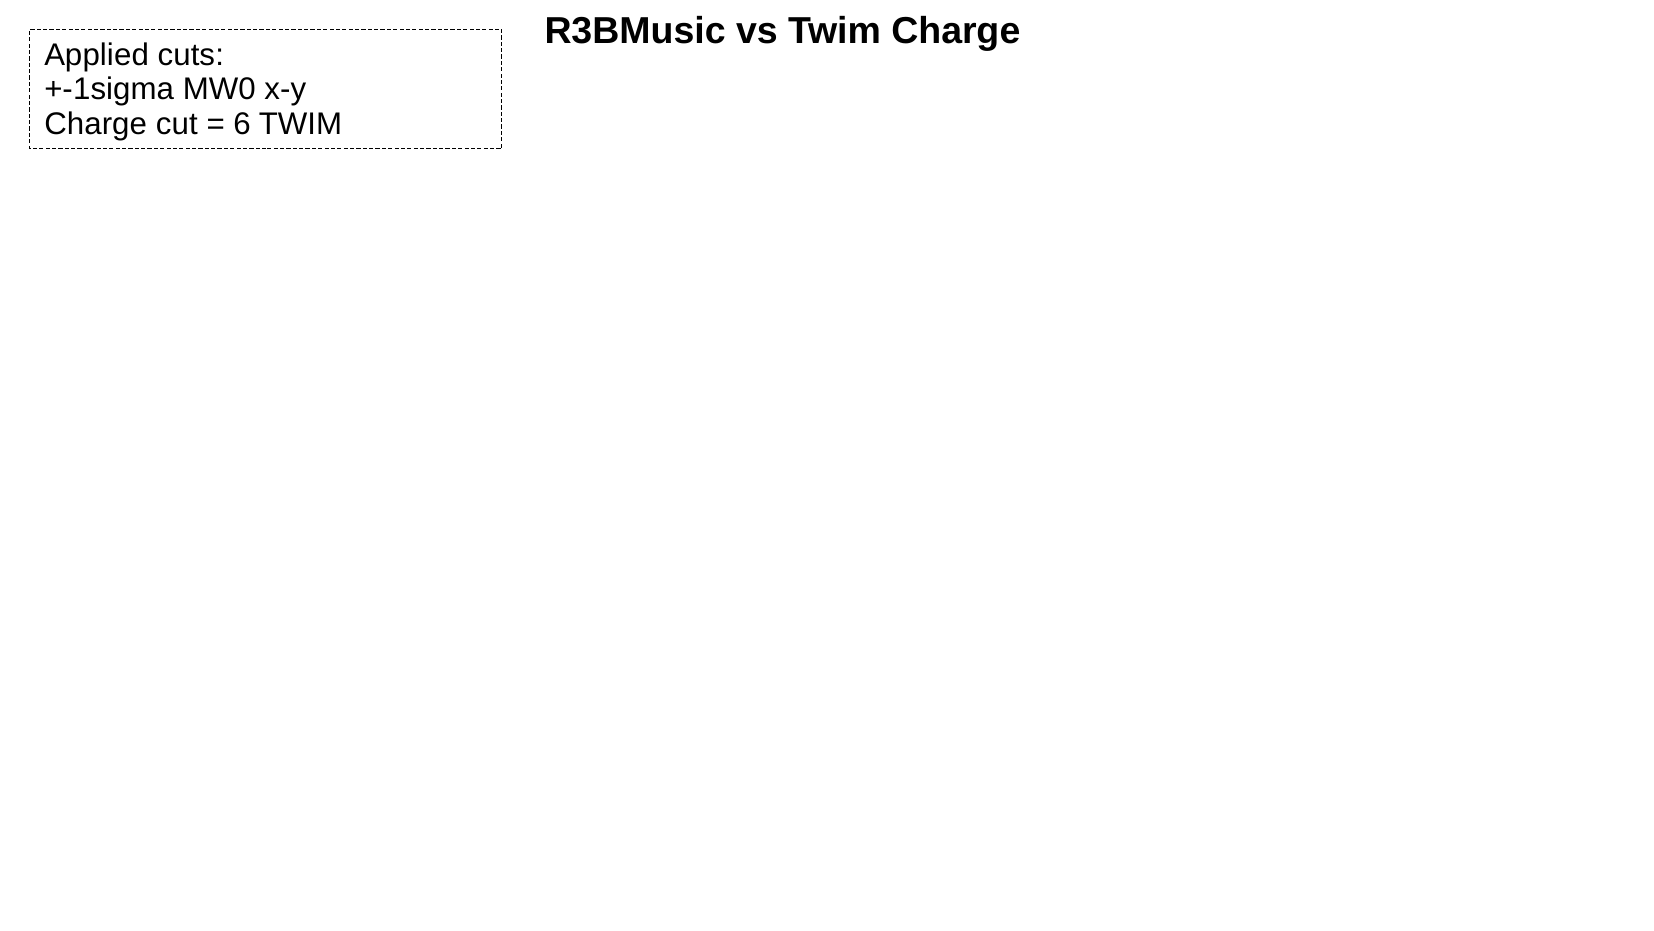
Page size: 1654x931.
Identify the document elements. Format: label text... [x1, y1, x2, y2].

text_box R3BMusic vs Twim Charge [324, 2, 1241, 60]
text_box Applied cuts: +-1sigma MW0 x-y Charge cut = 6 TWIM [29, 29, 502, 149]
